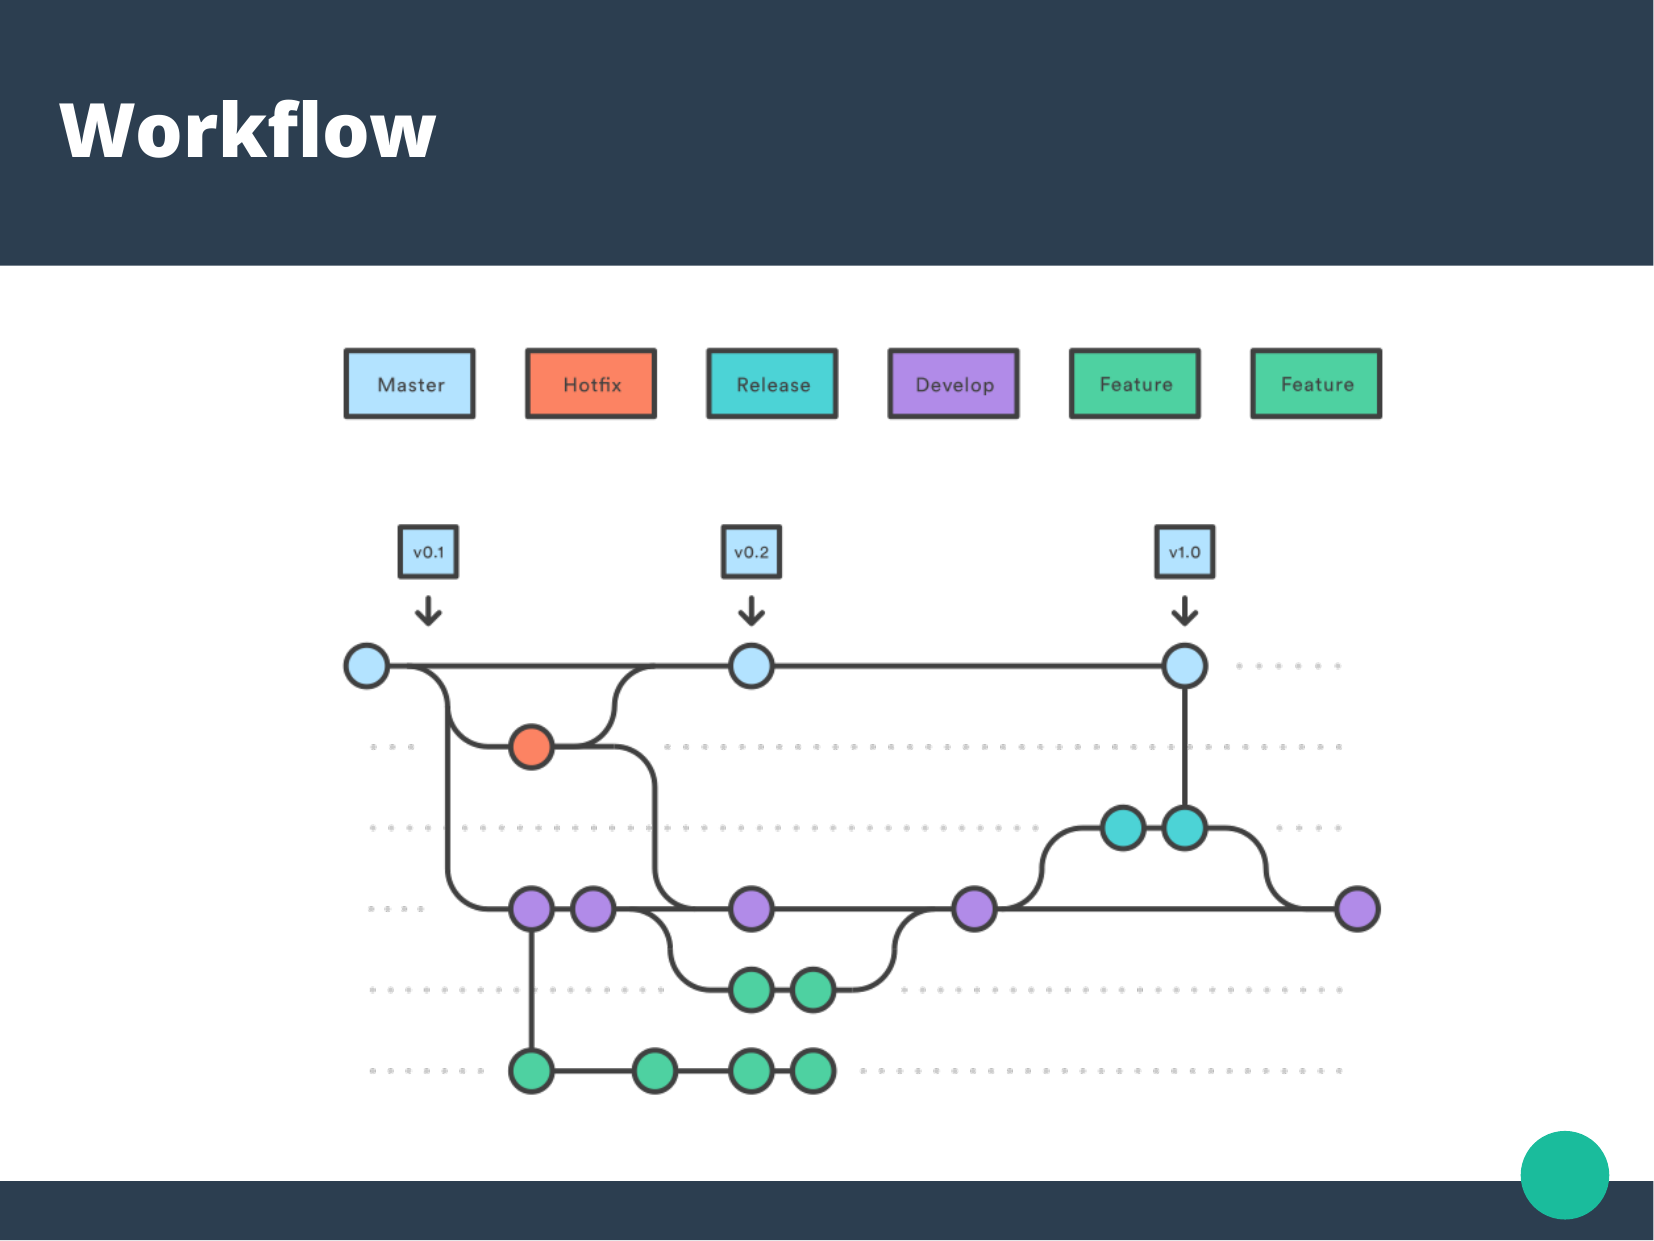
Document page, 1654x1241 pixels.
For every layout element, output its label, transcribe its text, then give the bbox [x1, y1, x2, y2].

title Workflow [59, 49, 1595, 207]
picture [336, 344, 1389, 1100]
